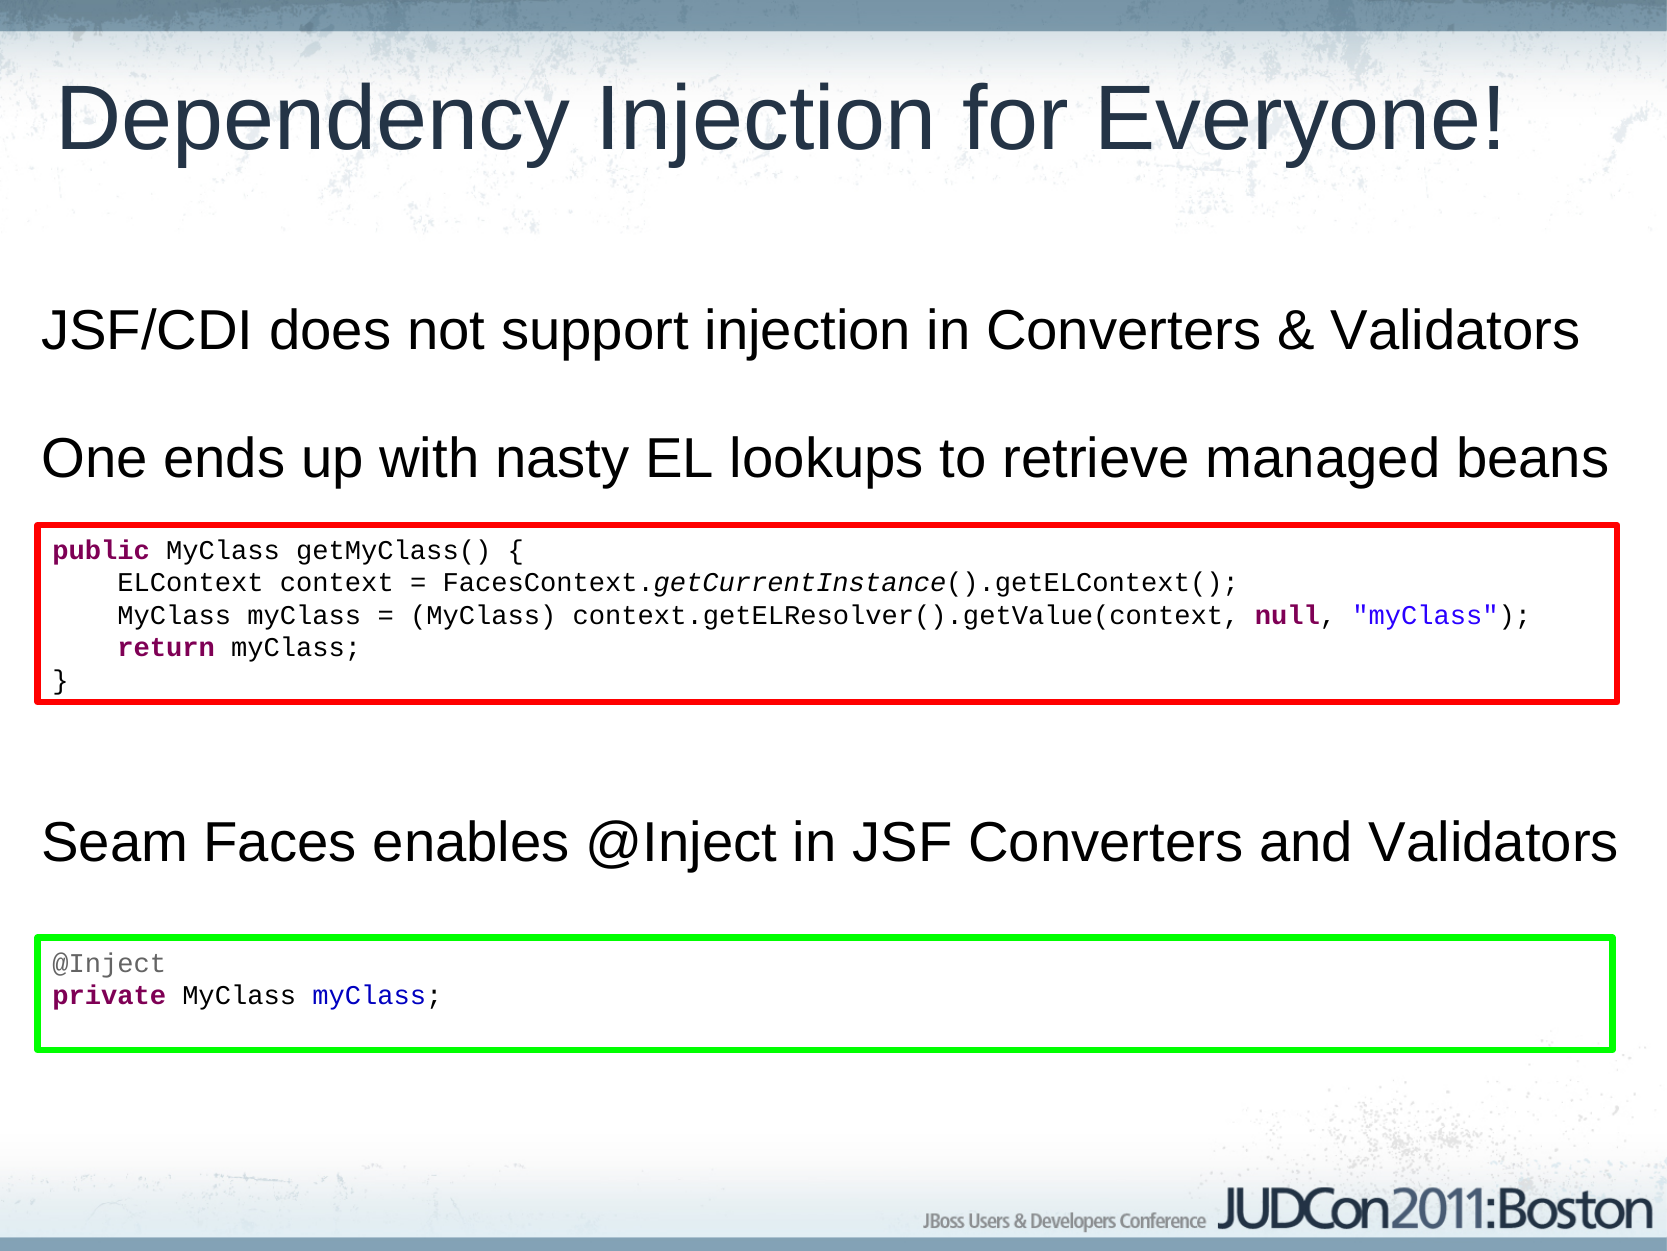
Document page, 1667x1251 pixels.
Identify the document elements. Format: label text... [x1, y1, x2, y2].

text_box public MyClass getMyClass() { ELContext context = FacesContext.getCurrentInstance().getELContext(); MyClass myClass = (MyClass) context.getELResolver().getValue(context, null, "myClass"); return myClass; } [37, 525, 1618, 703]
picture [0, 0, 1667, 1251]
title Dependency Injection for Everyone! [40, 50, 1627, 216]
text_box @Inject private MyClass myClass; [37, 937, 1613, 1051]
list JSF/CDI does not support injection in Converters & Validators One ends up with nasty EL lookups to retrieve managed beans Seam Faces enables @Inject in JSF Converters and Validators [41, 298, 1628, 875]
